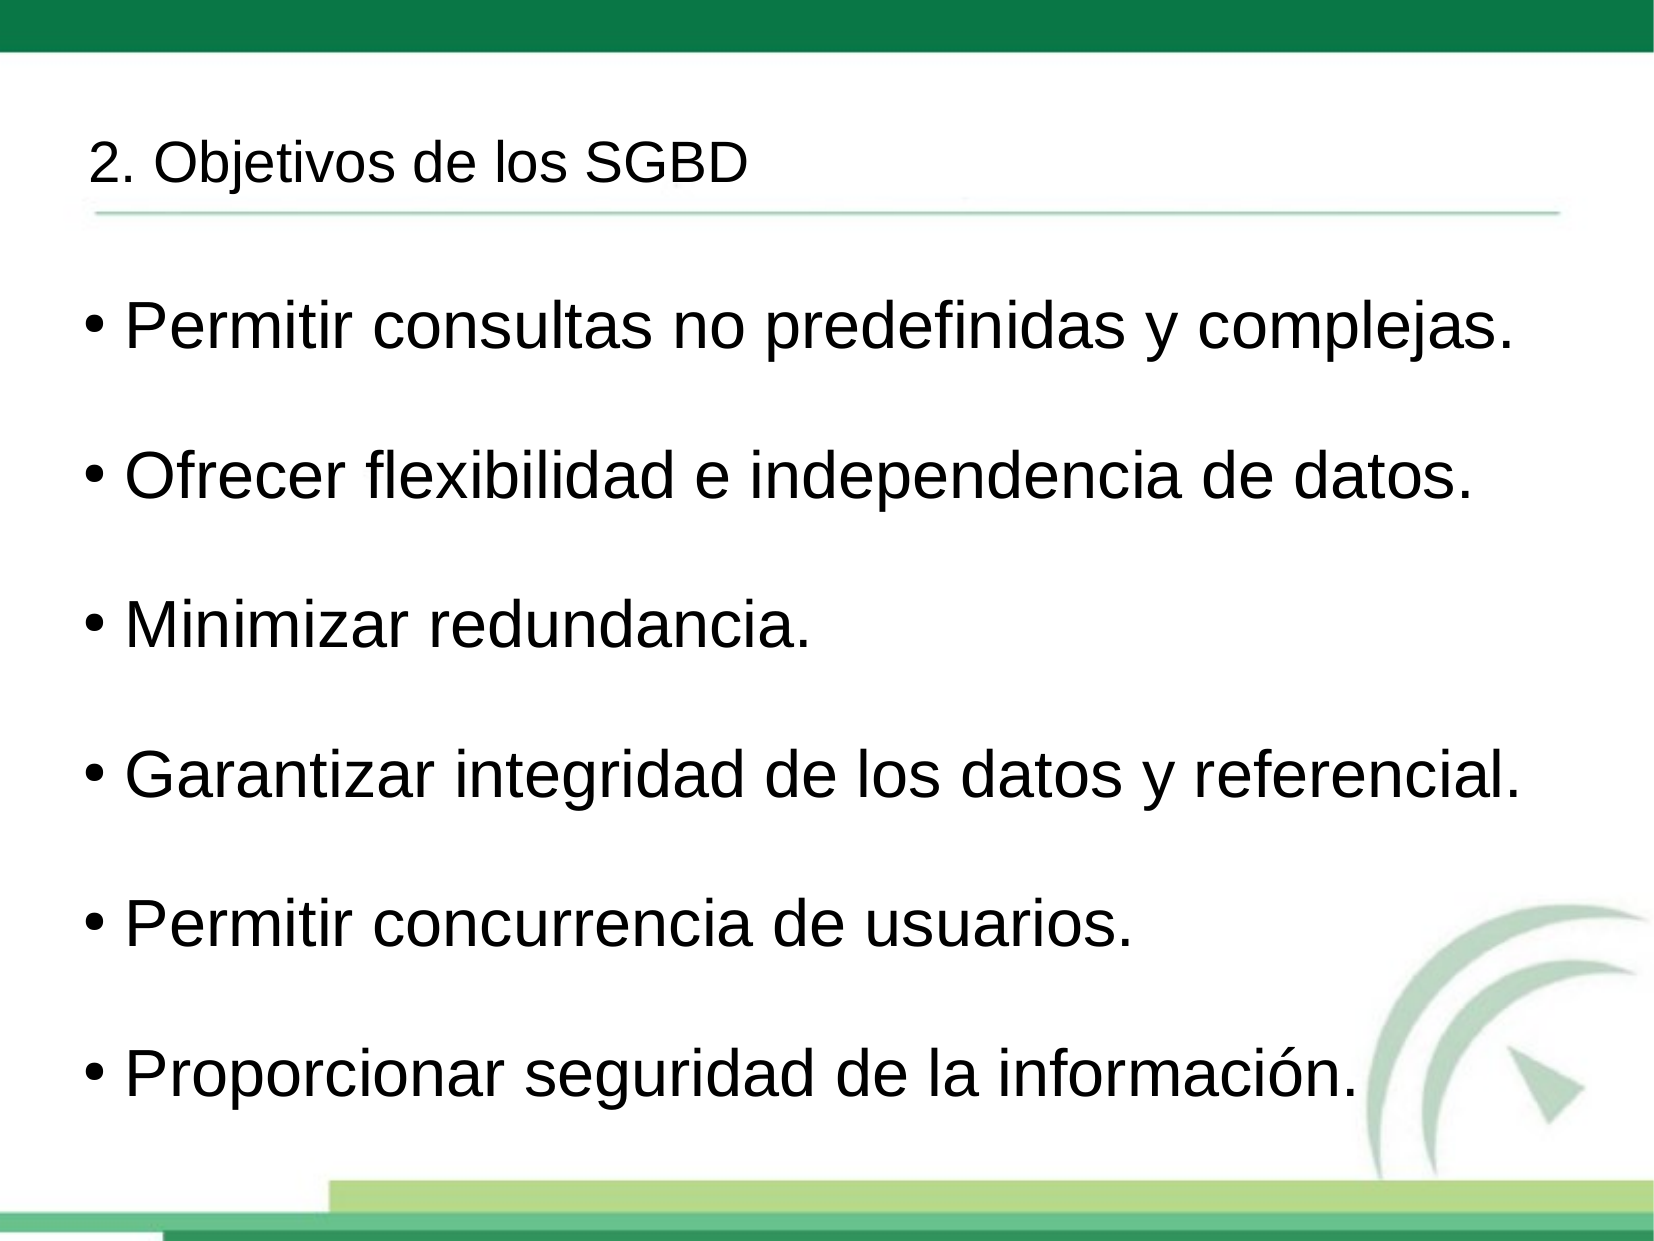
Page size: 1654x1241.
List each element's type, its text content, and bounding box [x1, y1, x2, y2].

picture [0, 0, 1654, 1241]
title 2. Objetivos de los SGBD [88, 66, 1577, 259]
subtitle Permitir consultas no predefinidas y complejas. Ofrecer flexibilidad e independencia de datos. Minimizar redundancia. Garantizar integridad de los datos y referencial. Permitir concurrencia de usuarios. Proporcionar seguridad de la información. [82, 290, 1571, 1109]
